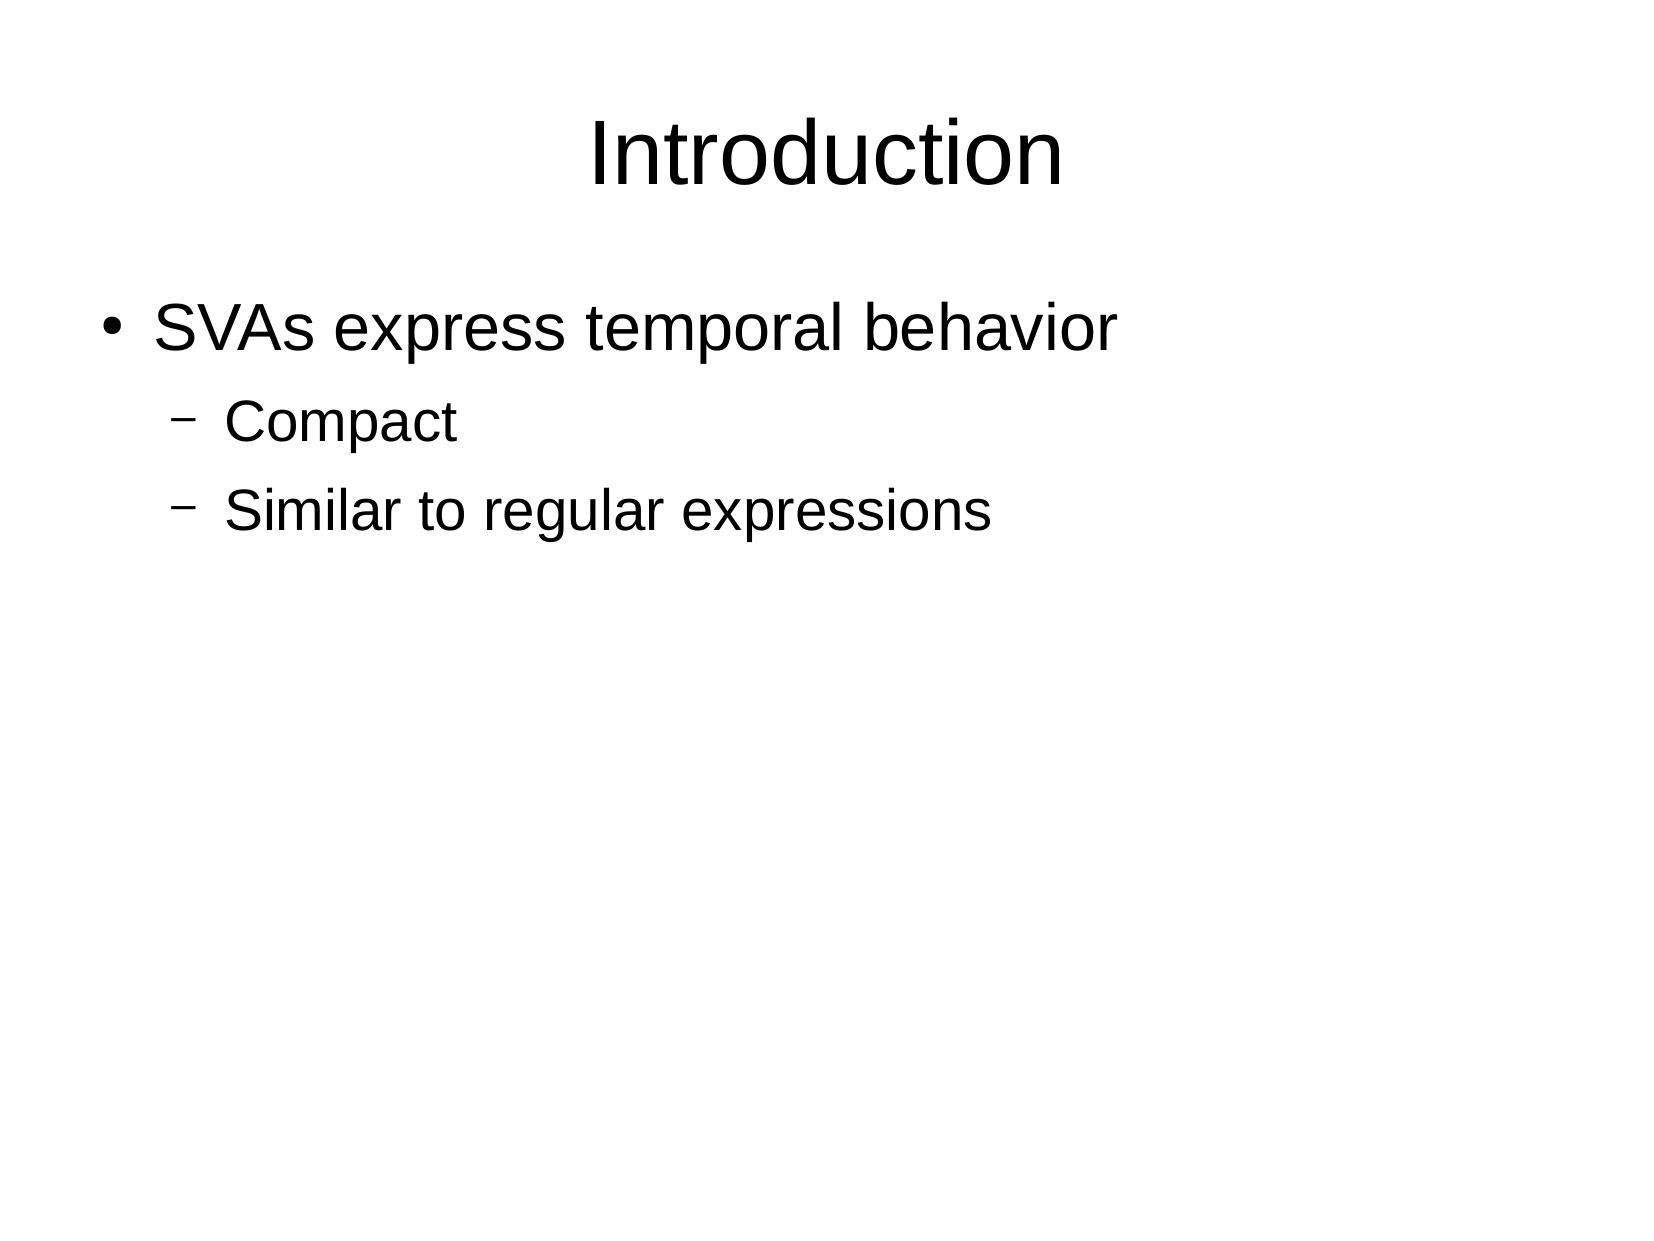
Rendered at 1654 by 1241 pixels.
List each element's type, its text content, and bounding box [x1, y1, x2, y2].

list SVAs express temporal behavior Compact Similar to regular expressions [82, 290, 1571, 1010]
title Introduction [82, 49, 1571, 257]
